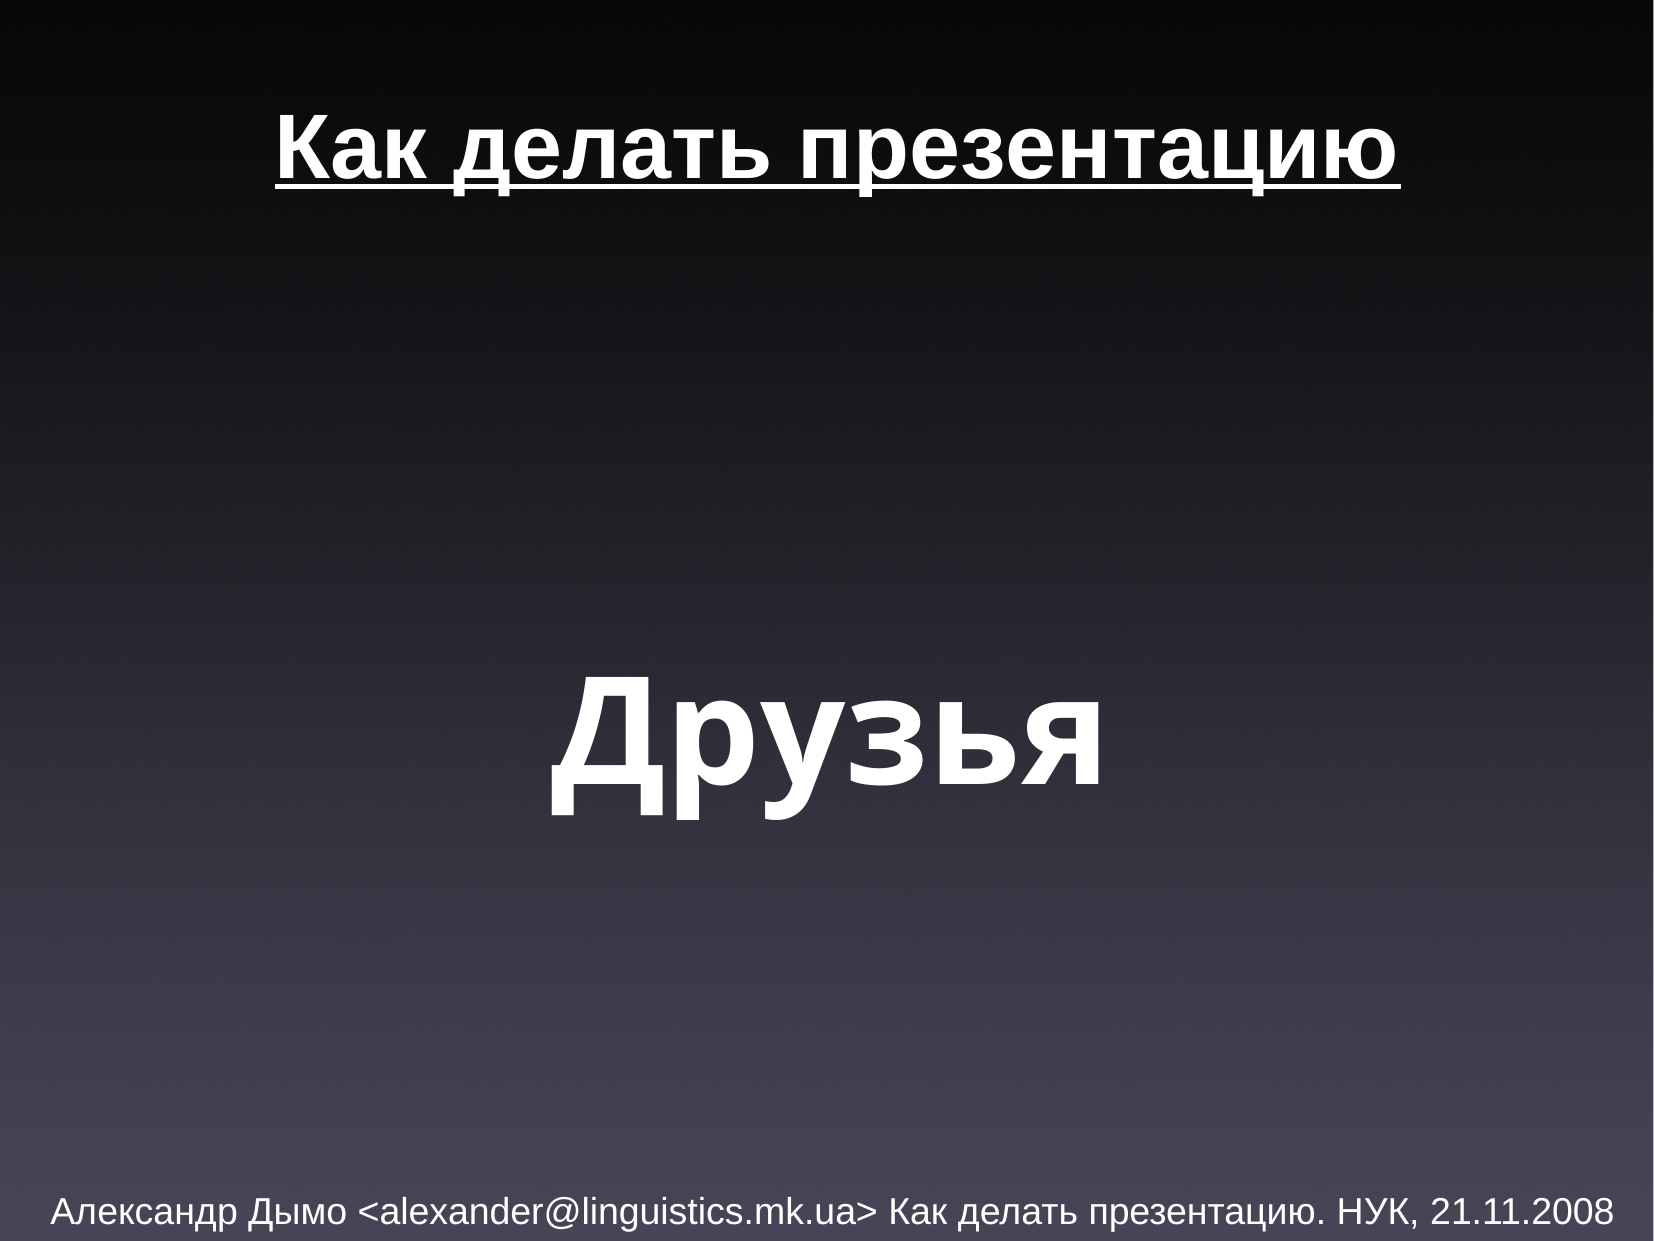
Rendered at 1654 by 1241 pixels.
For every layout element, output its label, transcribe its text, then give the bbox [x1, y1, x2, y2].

picture [0, 0, 1654, 1241]
subtitle Друзья [86, 224, 1575, 1125]
text_box Александр Дымо <alexander@linguistics.mk.ua> Как делать презентацию. НУК, 21.11.2008 [35, 1183, 1631, 1240]
title Как делать презентацию [31, 43, 1644, 251]
